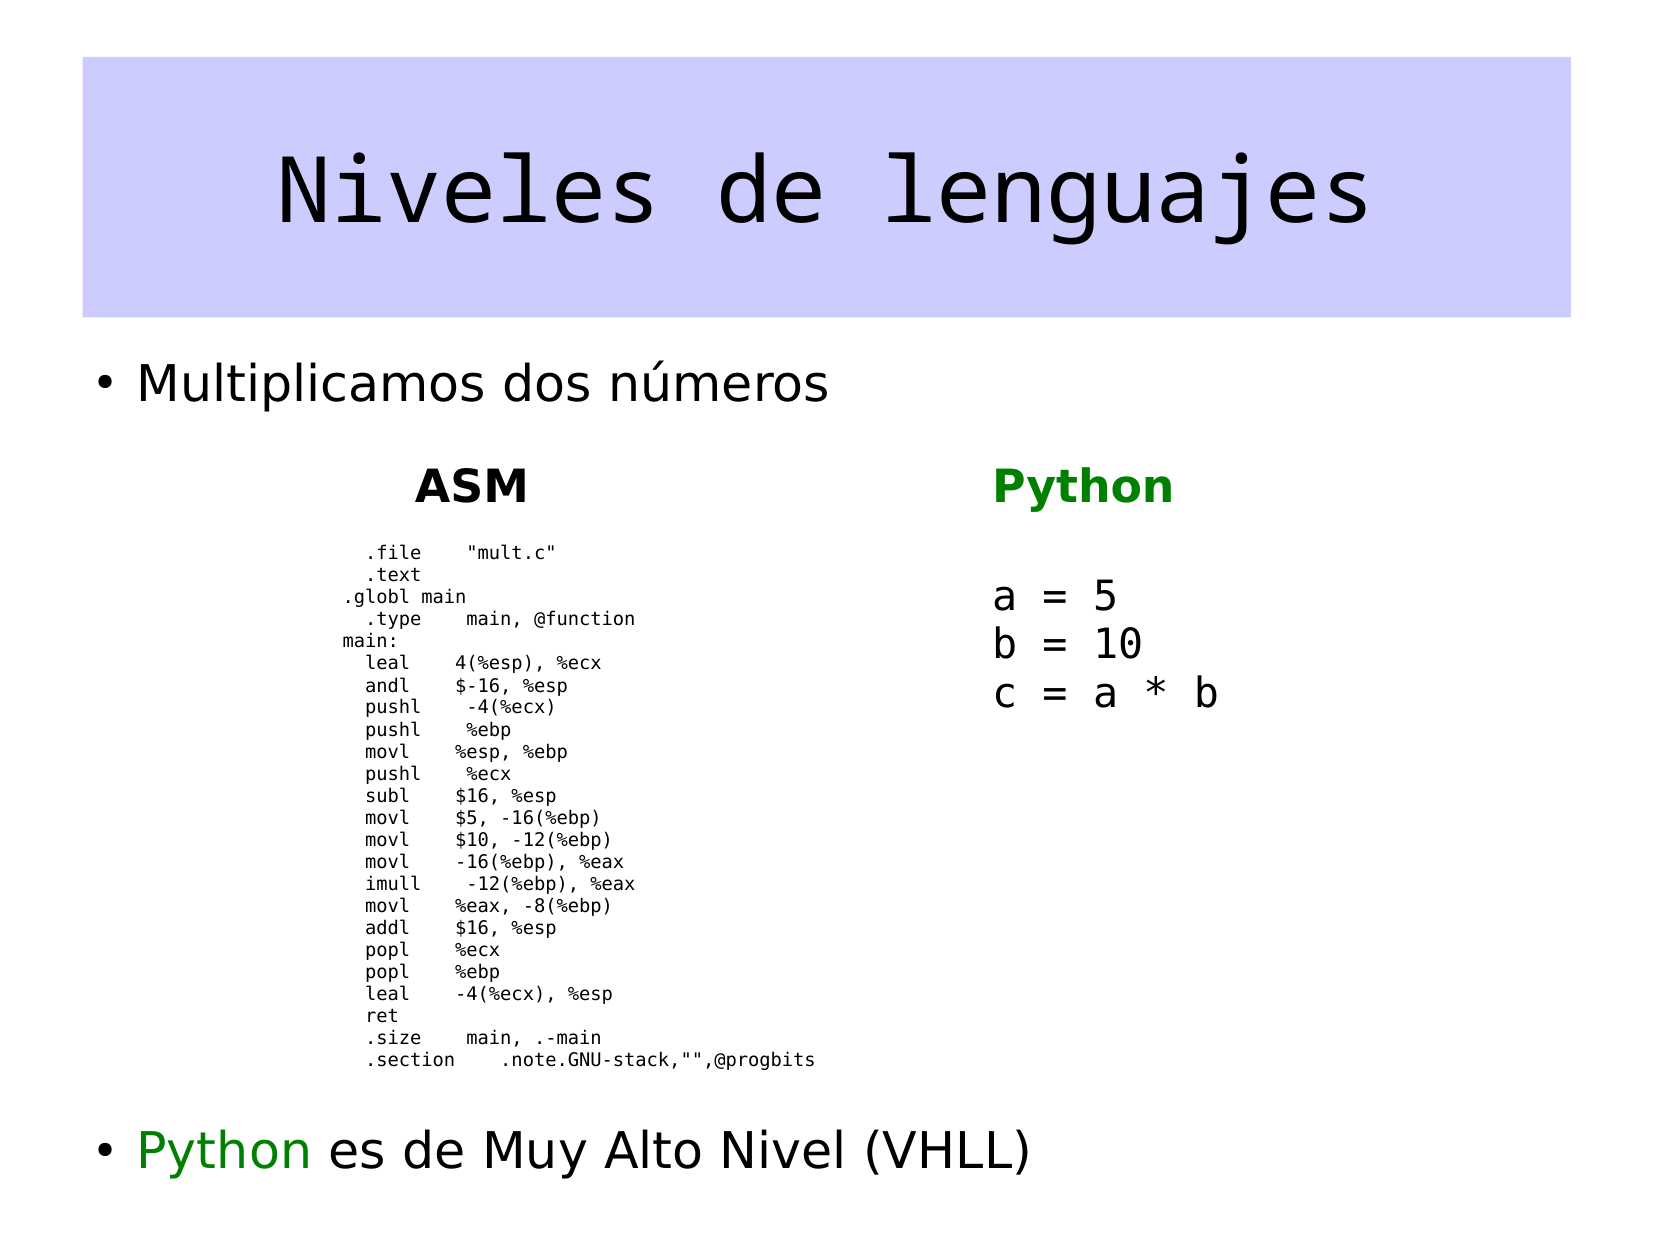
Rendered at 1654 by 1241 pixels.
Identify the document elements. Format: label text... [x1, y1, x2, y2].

list Multiplicamos dos números Python es de Muy Alto Nivel (VHLL) [82, 354, 1565, 1182]
list ASM .file "mult.c" .text .globl main .type main, @function main: leal 4(%esp), %ecx andl $-16, %esp pushl -4(%ecx) pushl %ebp movl %esp, %ebp pushl %ecx subl $16, %esp movl $5, -16(%ebp) movl $10, -12(%ebp) movl -16(%ebp), %eax imull -12(%ebp), %eax movl %eax, -8(%ebp) addl $16, %esp popl %ecx popl %ebp leal -4(%ecx), %esp ret .size main, .-main .section .note.GNU-stack,"",@progbits [324, 459, 827, 1093]
list Python a = 5 b = 10 c = a * b [974, 459, 1359, 827]
title Niveles de lenguajes [82, 56, 1571, 318]
